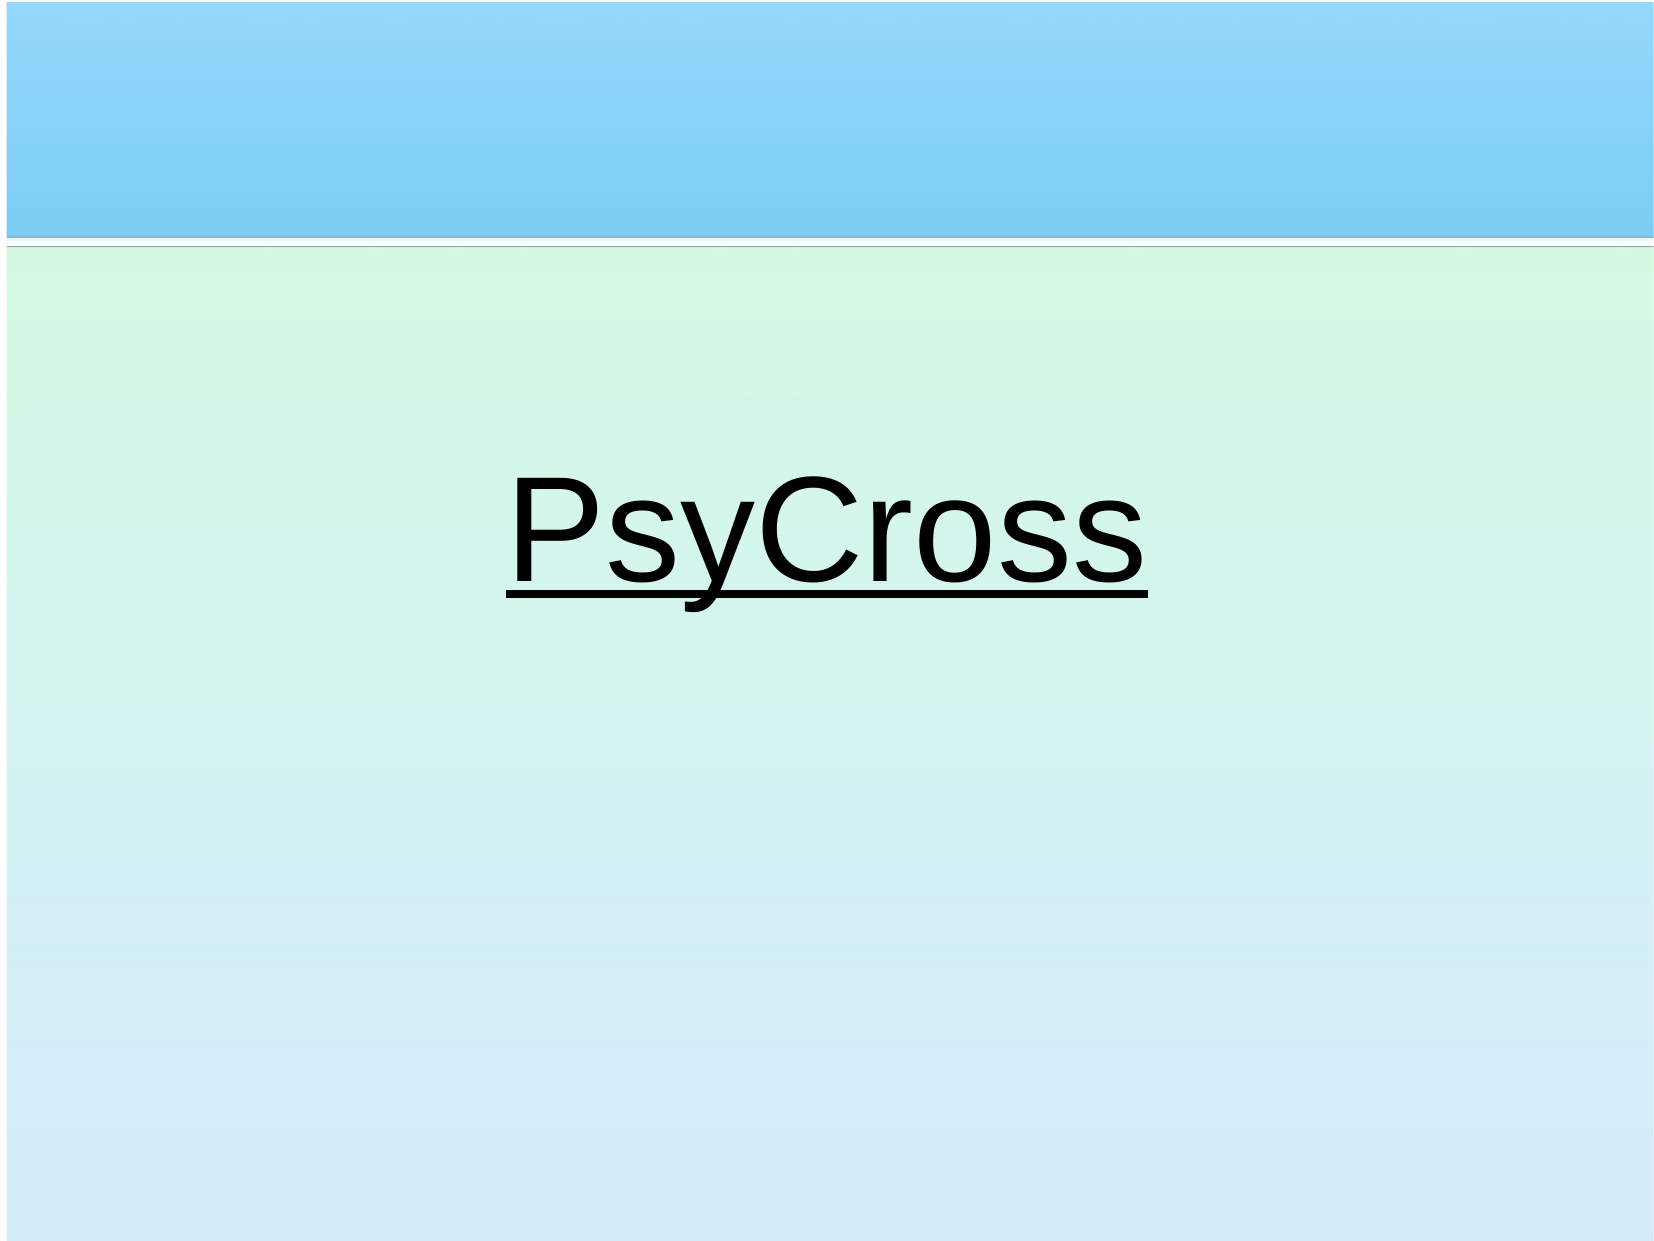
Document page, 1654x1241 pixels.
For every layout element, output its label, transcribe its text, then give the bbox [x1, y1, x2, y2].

picture [6, 2, 1654, 1241]
subtitle PsyCross [82, 49, 1571, 1010]
